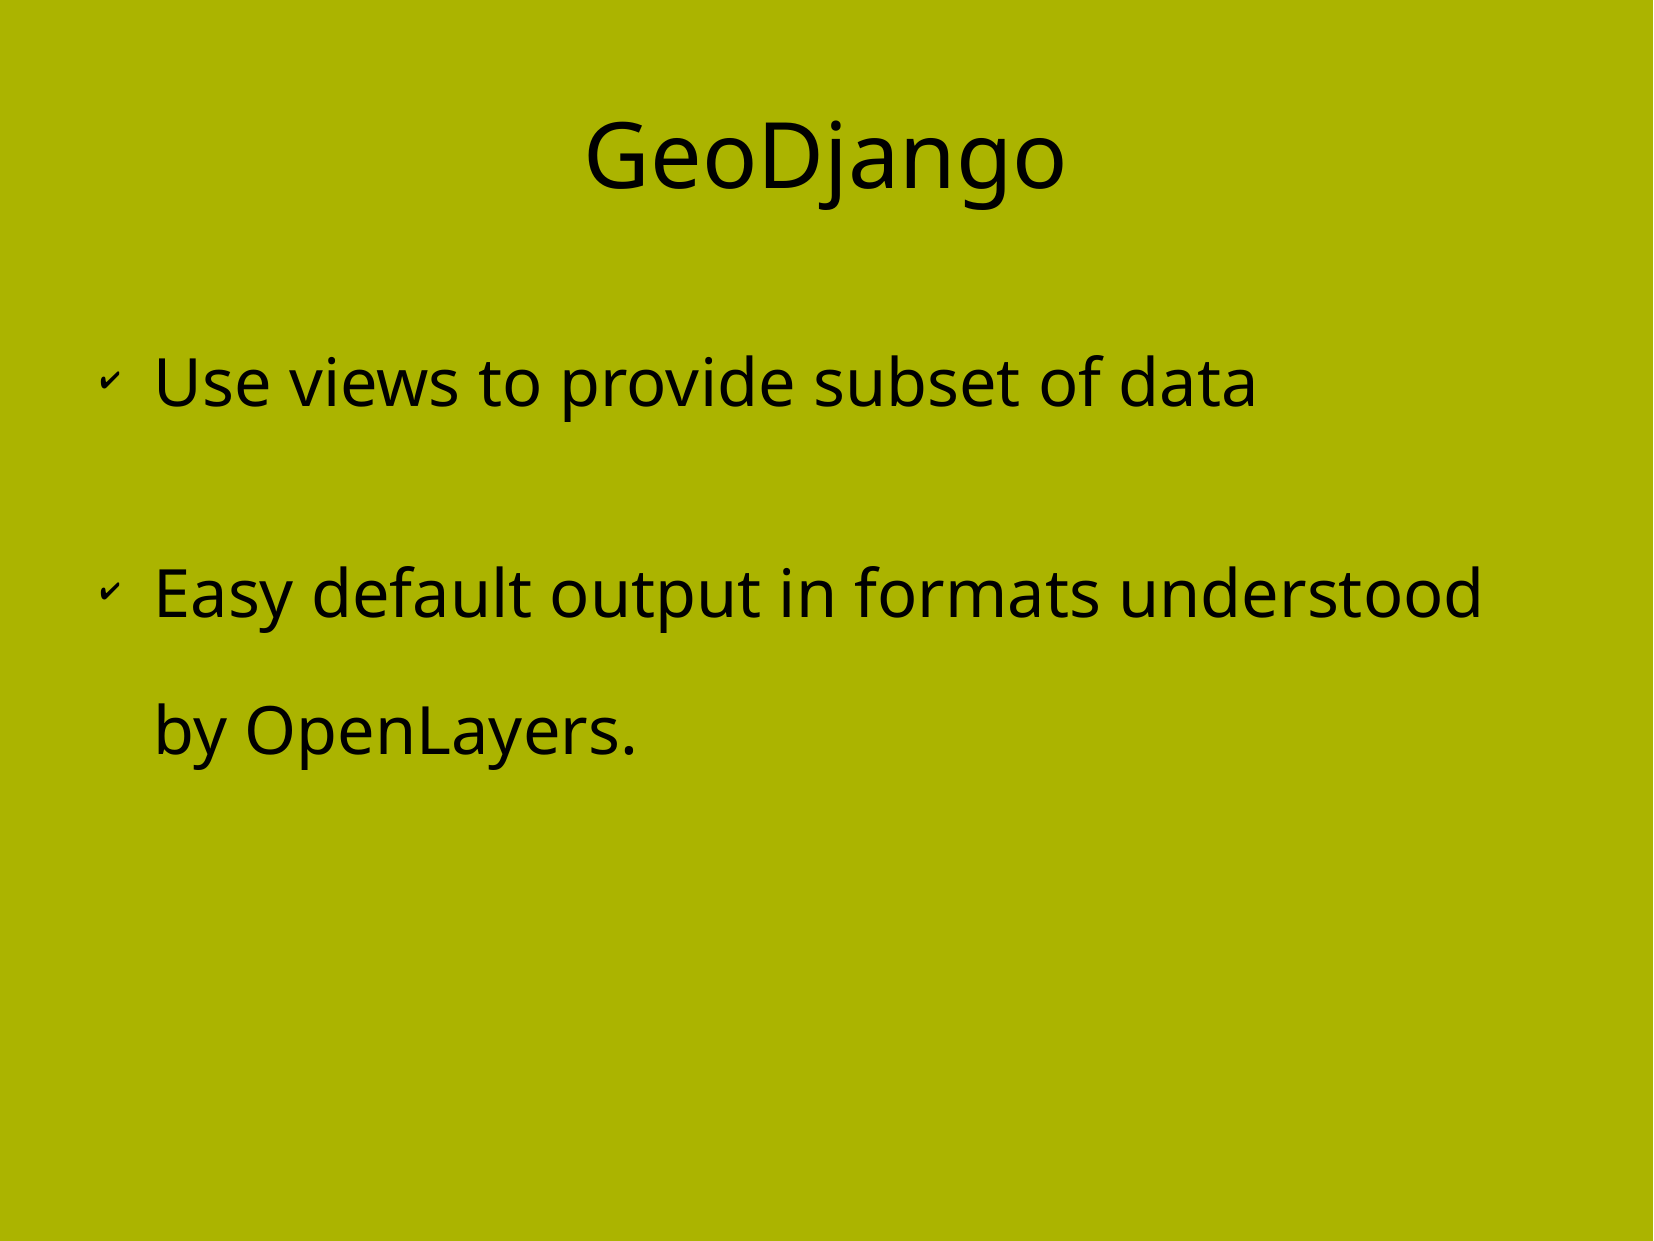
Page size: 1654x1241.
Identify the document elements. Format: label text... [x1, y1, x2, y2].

title GeoDjango [82, 56, 1571, 250]
list Use views to provide subset of data Easy default output in formats understood by OpenLayers. [82, 290, 1571, 1095]
